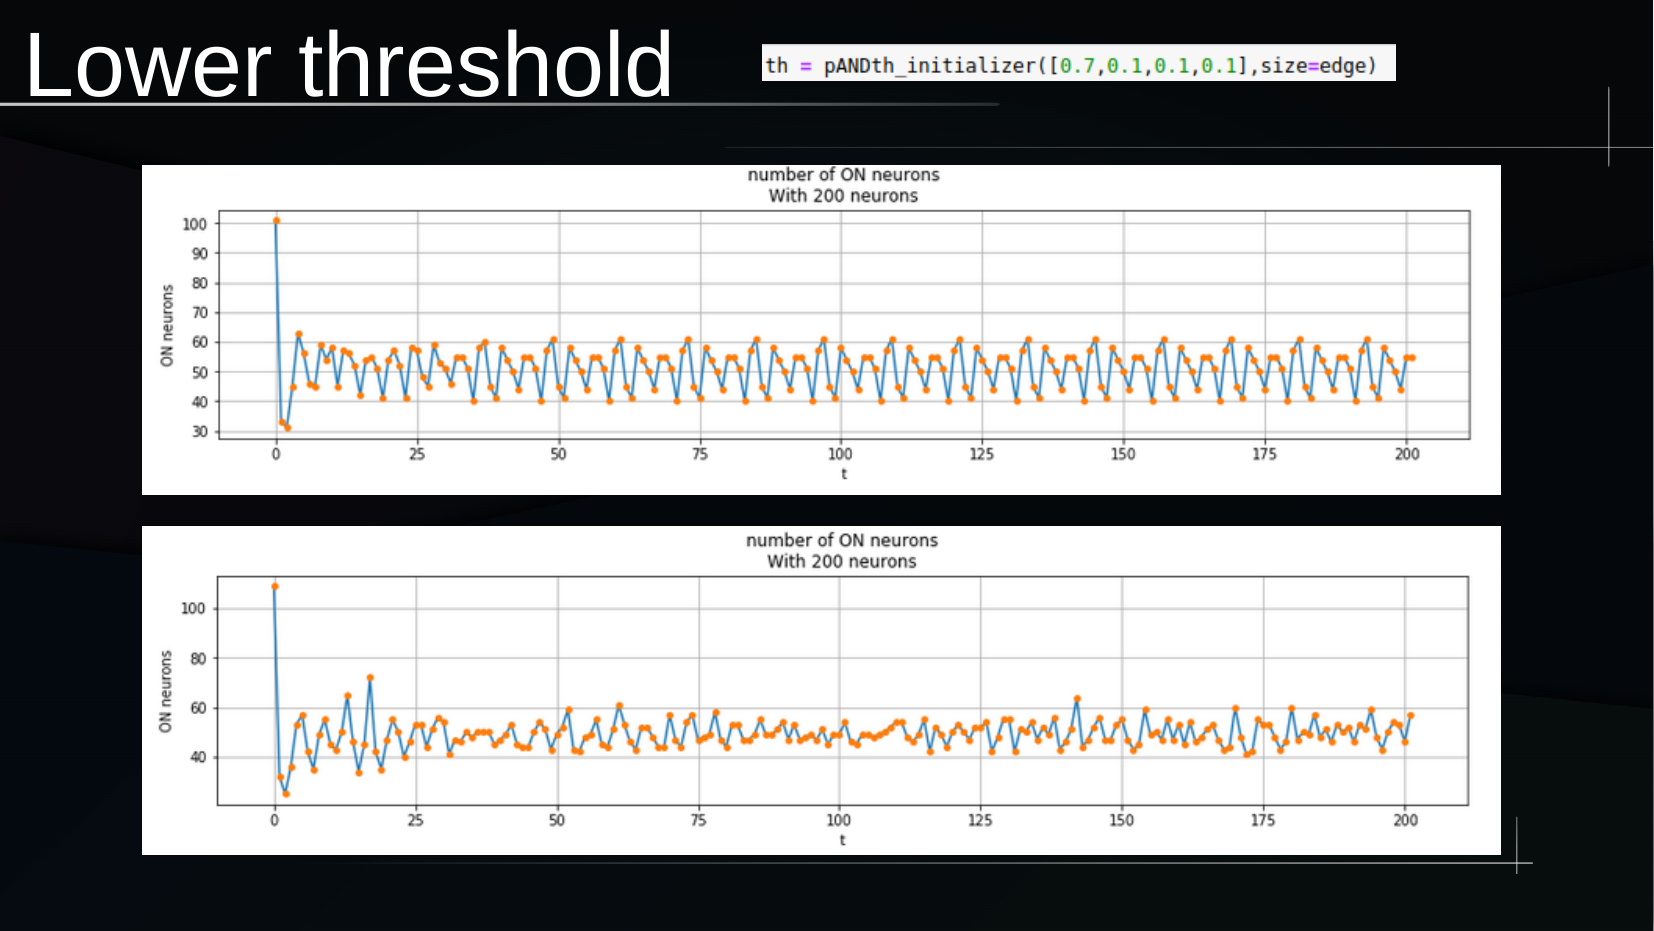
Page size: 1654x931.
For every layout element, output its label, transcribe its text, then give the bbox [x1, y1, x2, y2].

picture [0, 0, 1654, 931]
title Lower threshold [23, 11, 1589, 119]
